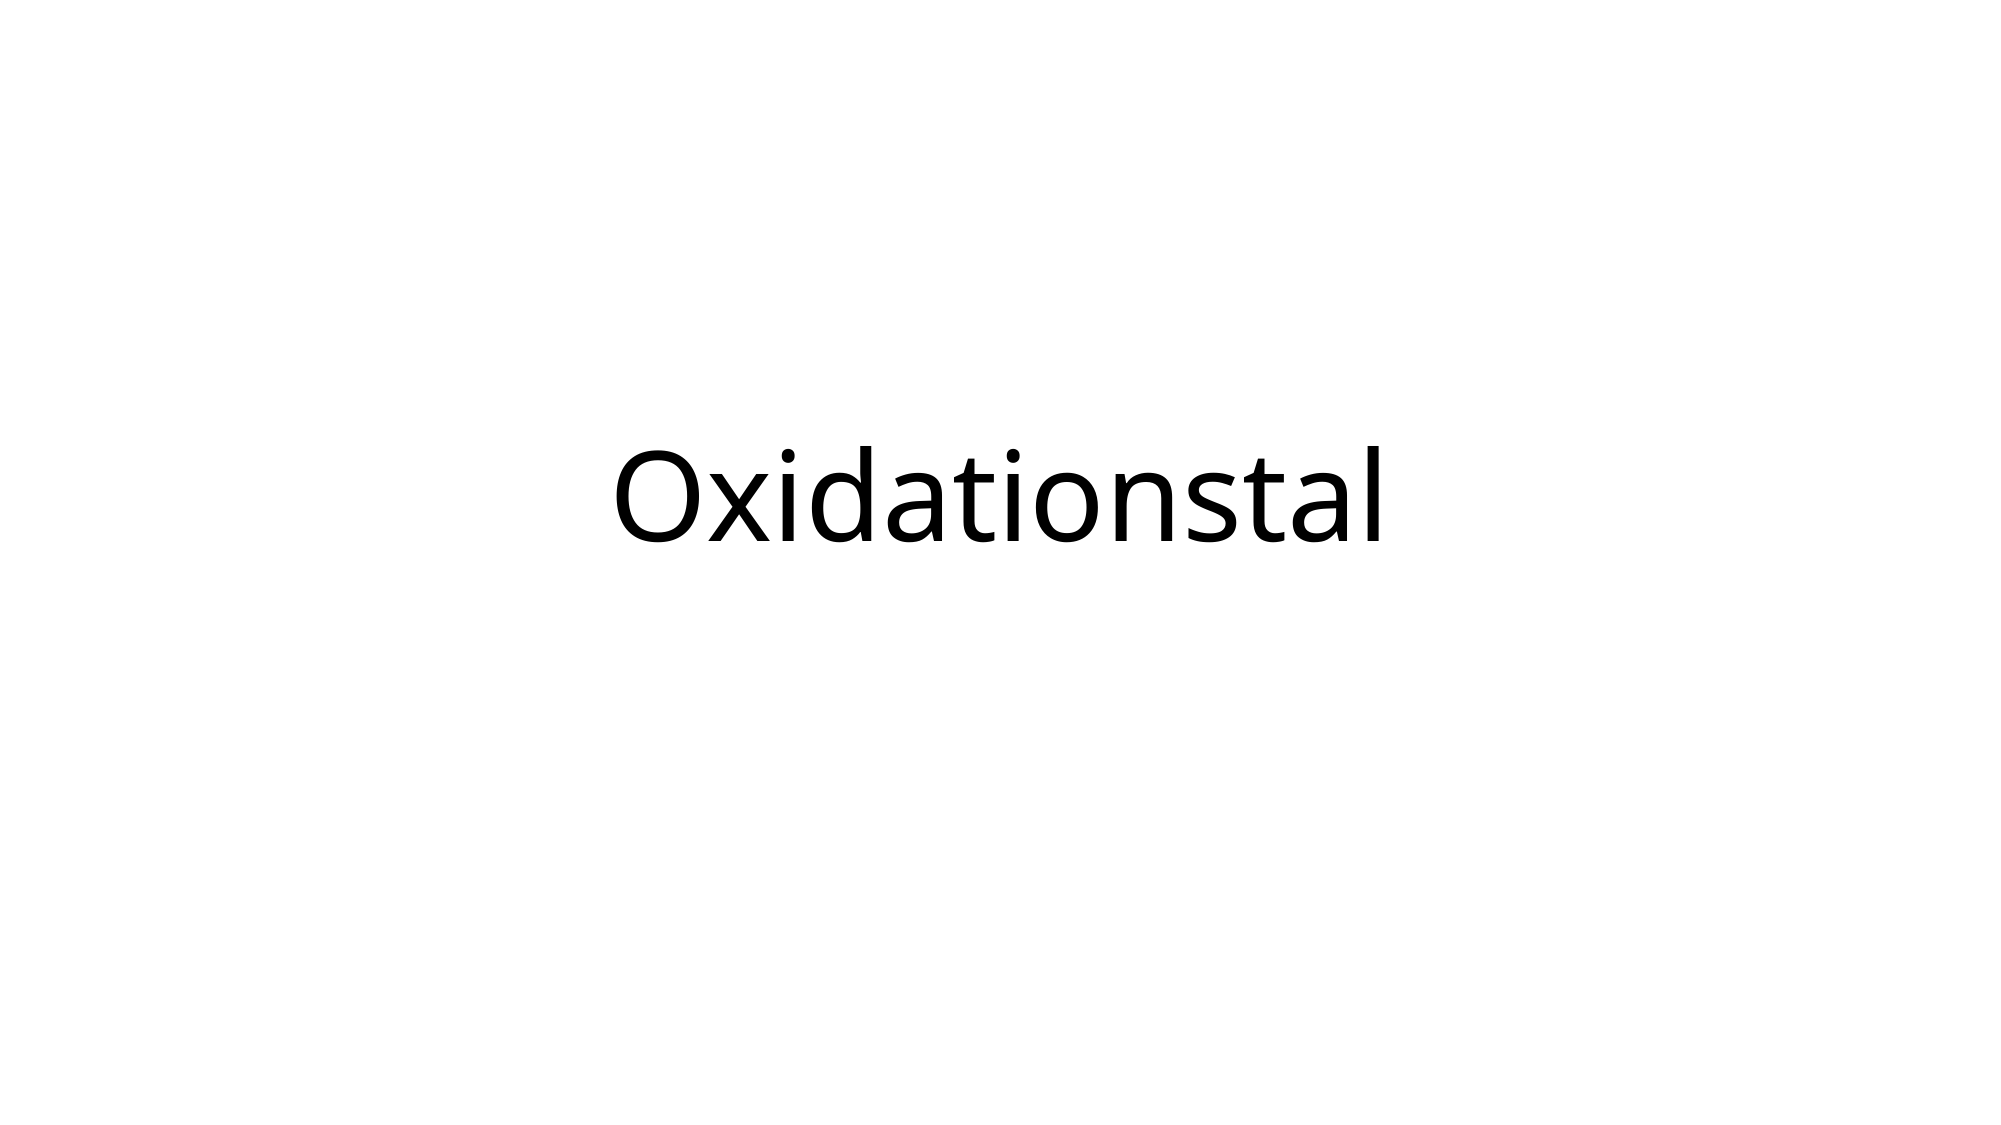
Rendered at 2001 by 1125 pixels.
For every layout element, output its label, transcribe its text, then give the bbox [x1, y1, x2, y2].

title Oxidationstal [249, 184, 1750, 576]
